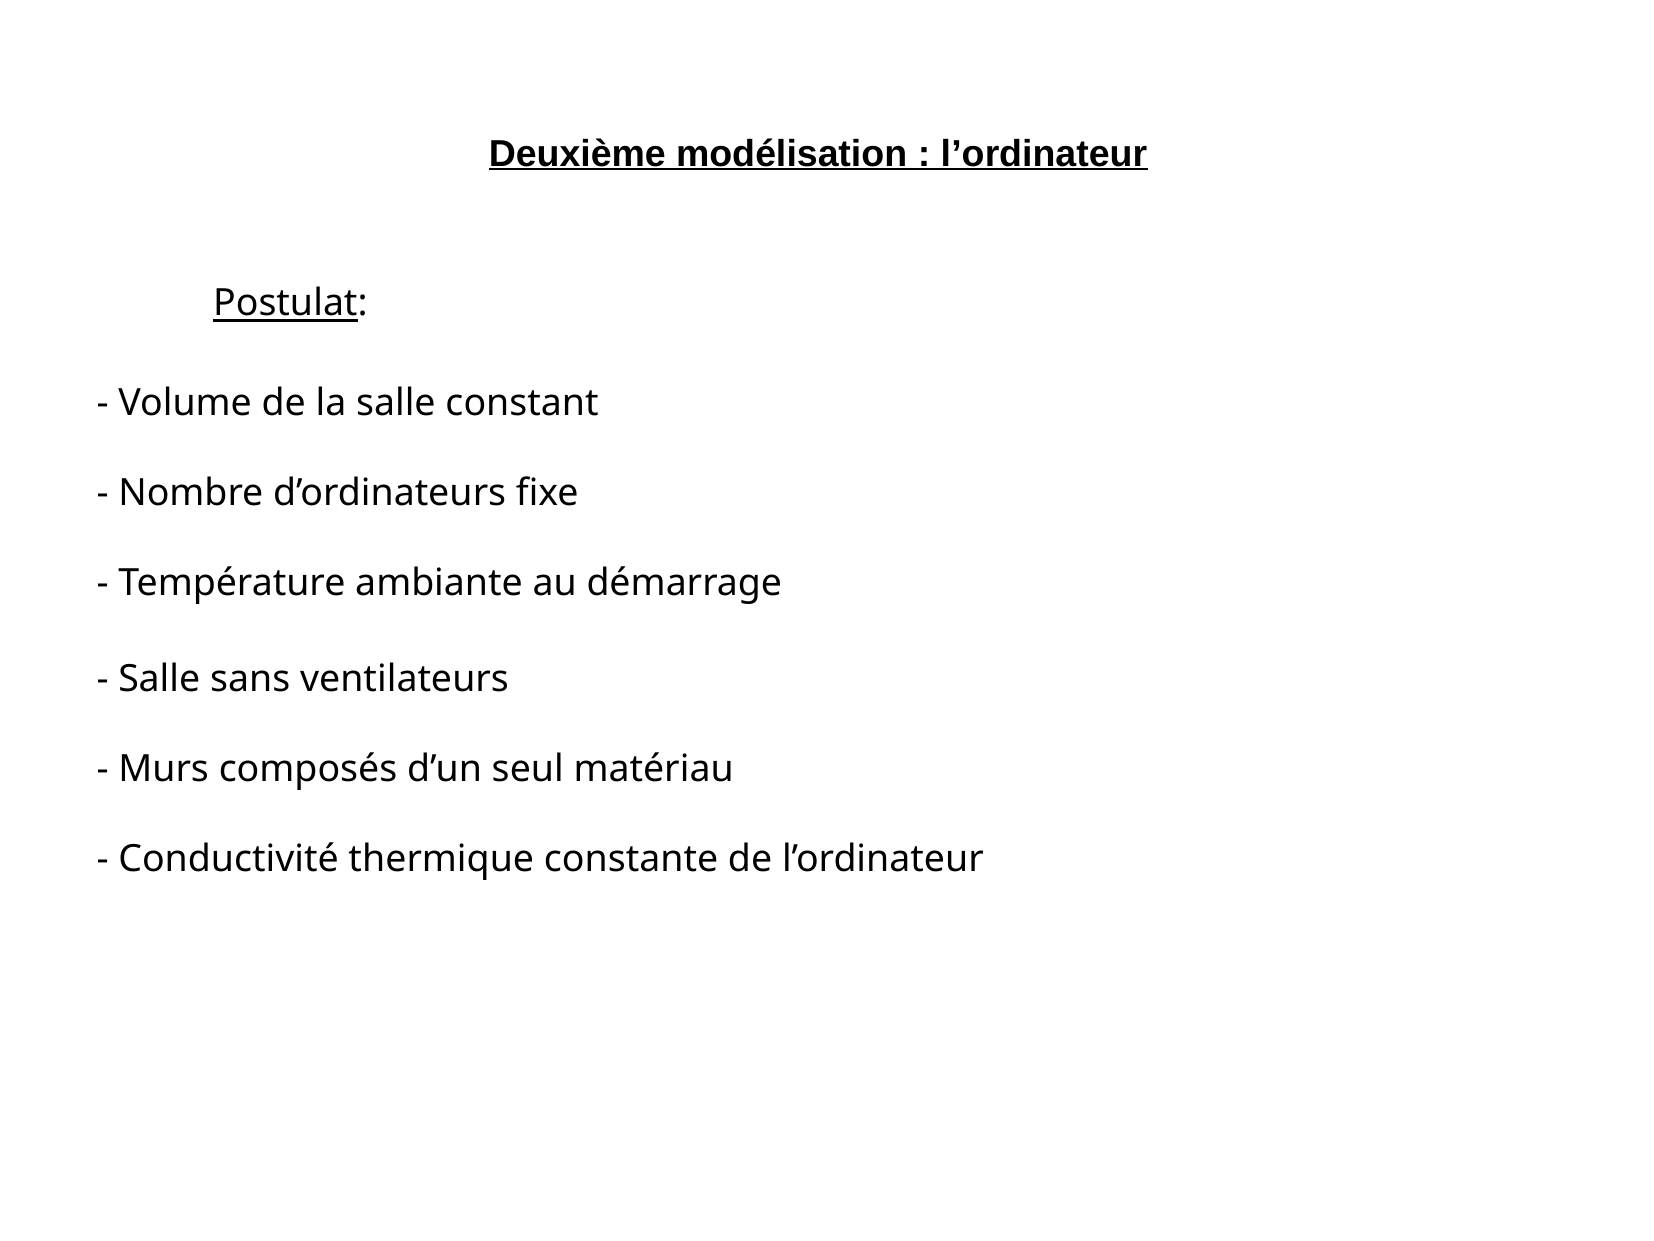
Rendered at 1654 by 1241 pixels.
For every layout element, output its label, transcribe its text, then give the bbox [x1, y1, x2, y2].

text_box Postulat: [198, 270, 1538, 332]
text_box Deuxième modélisation : l’ordinateur [0, 0, 1648, 266]
text_box - Volume de la salle constant - Nombre d’ordinateurs fixe - Température ambiante au démarrage - Salle sans ventilateurs - Murs composés d’un seul matériau - Conductivité thermique constante de l’ordinateur [81, 370, 1654, 886]
